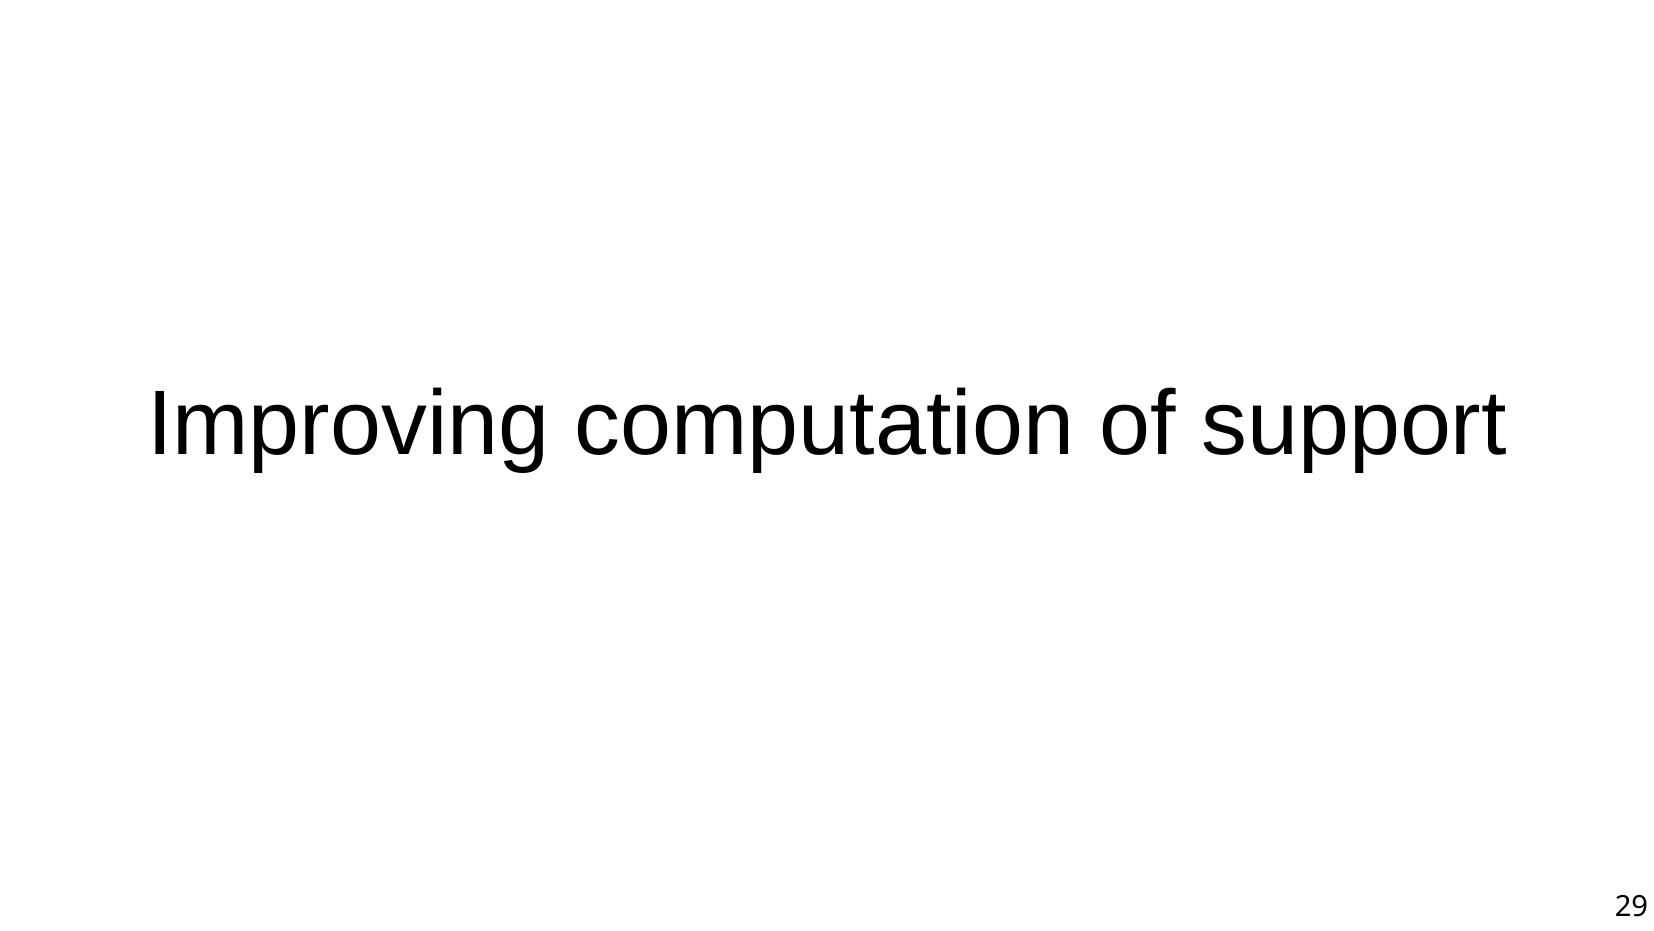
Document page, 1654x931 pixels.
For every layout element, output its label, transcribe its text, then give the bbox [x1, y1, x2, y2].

title Improving computation of support [0, 320, 1654, 526]
